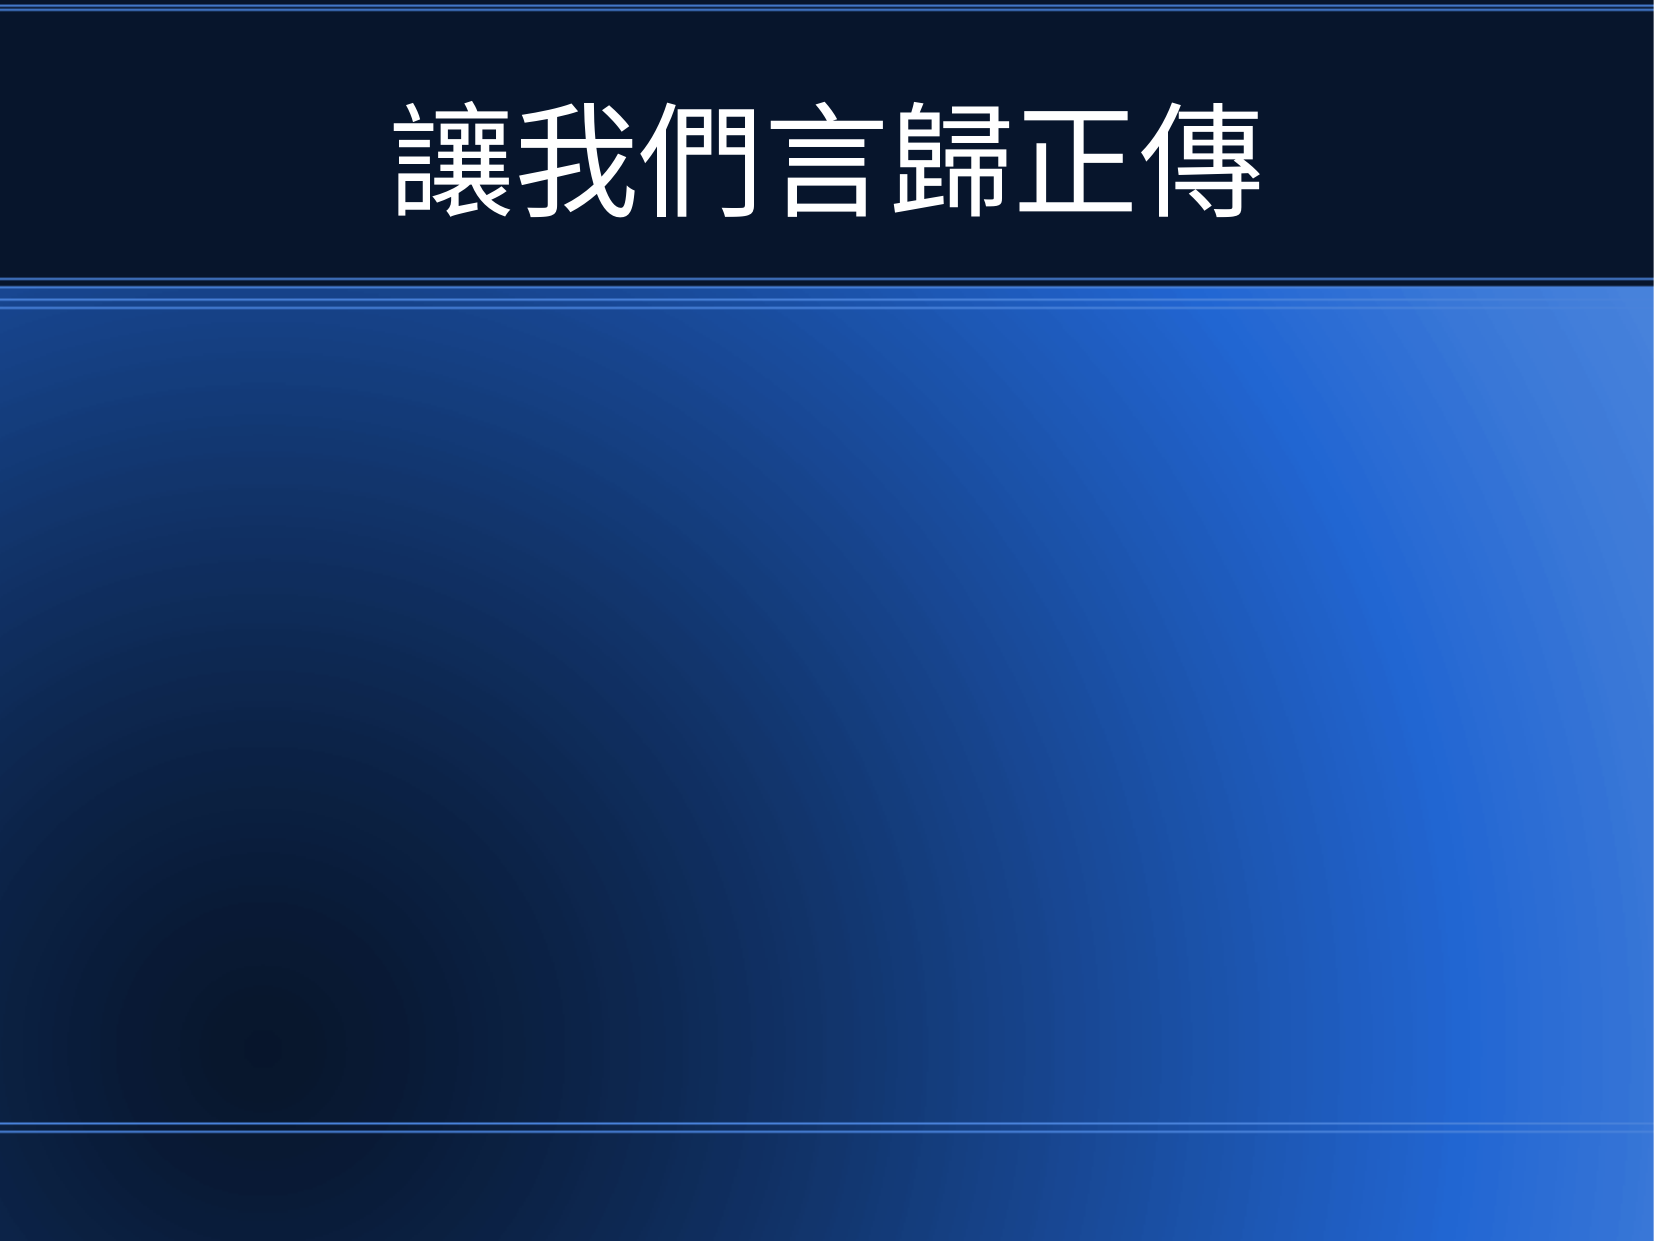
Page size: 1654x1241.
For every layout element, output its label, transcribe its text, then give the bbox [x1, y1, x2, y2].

picture [0, 0, 1654, 1241]
title 讓我們言歸正傳 [82, 49, 1571, 257]
